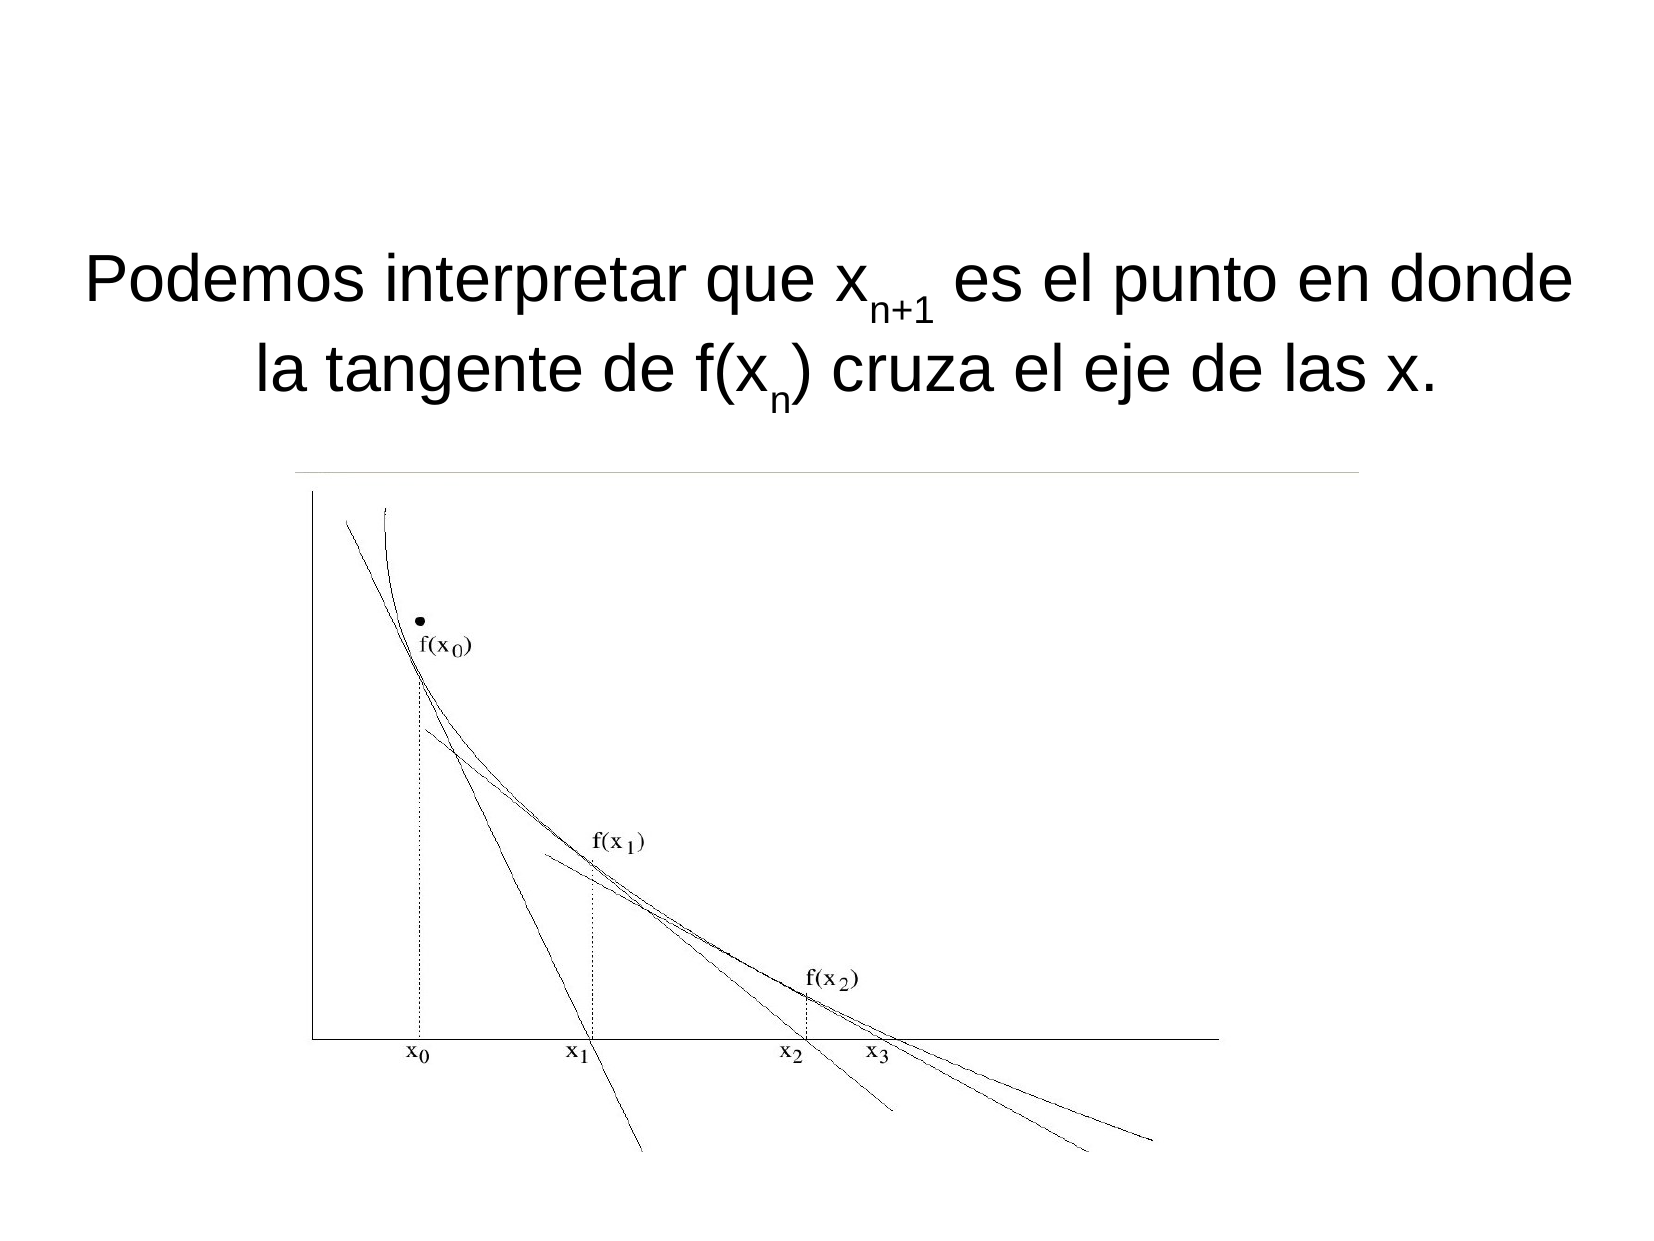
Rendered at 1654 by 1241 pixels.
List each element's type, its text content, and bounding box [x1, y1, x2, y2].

picture [295, 472, 1359, 1152]
subtitle Podemos interpretar que xn+1 es el punto en donde la tangente de f(xn) cruza el eje de las x. [29, 240, 1595, 1021]
